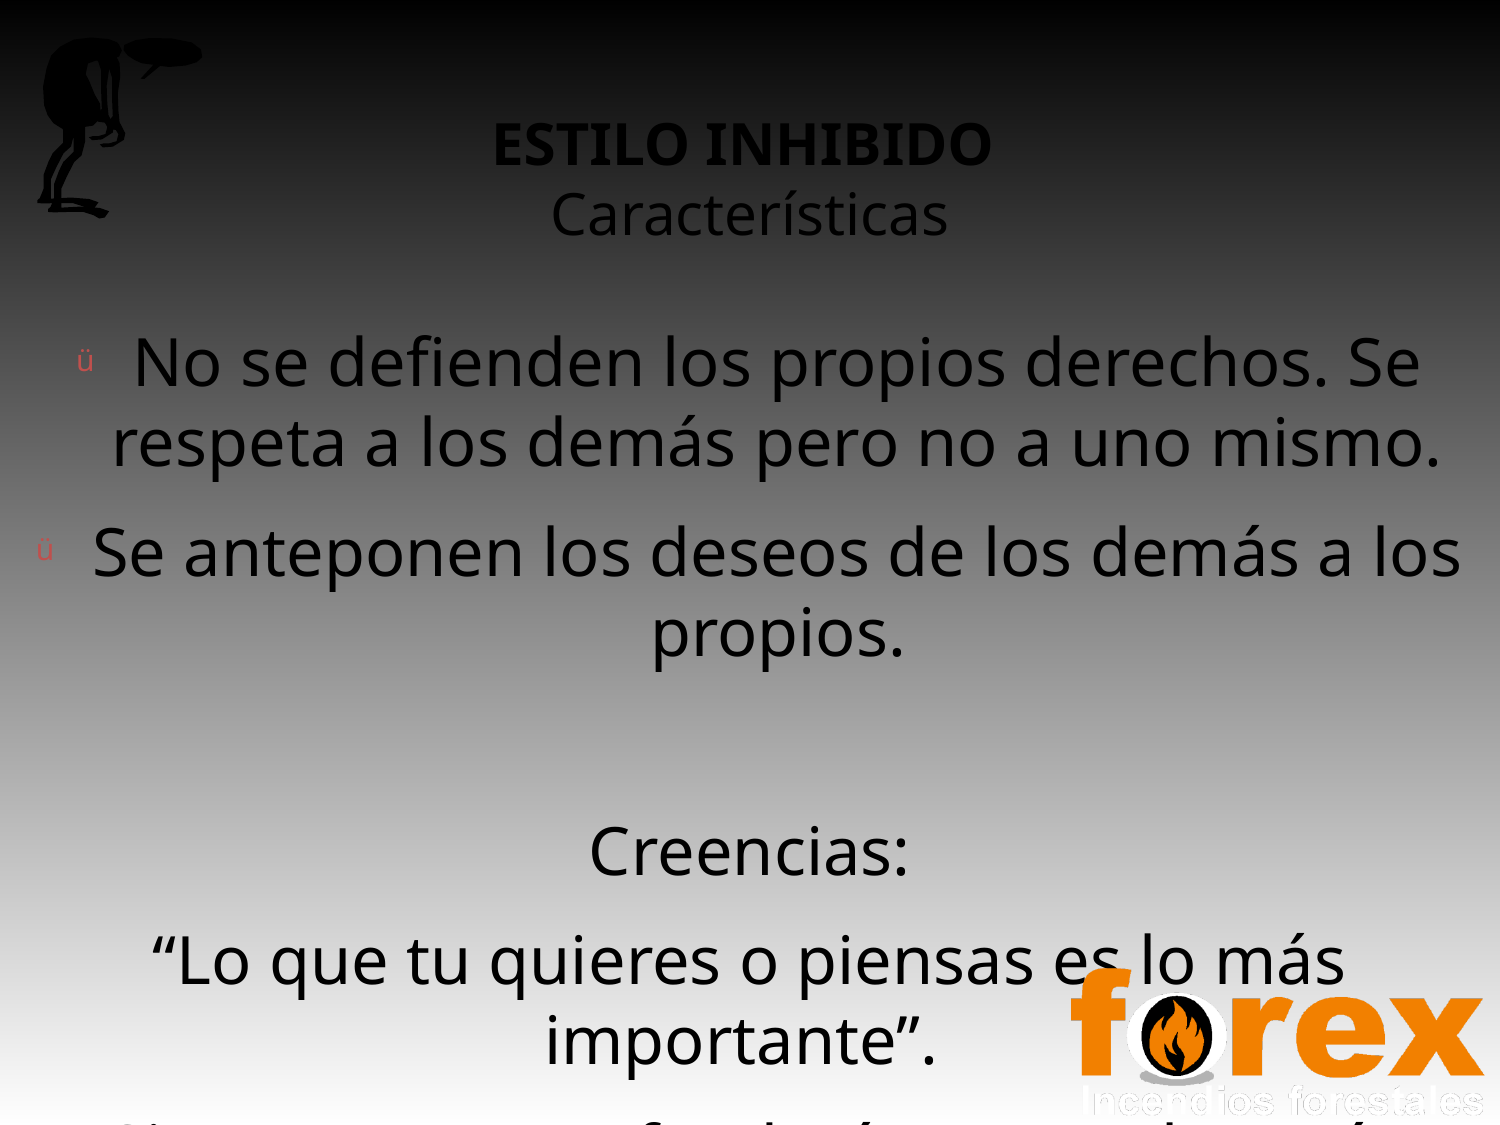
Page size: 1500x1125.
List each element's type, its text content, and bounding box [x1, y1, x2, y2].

list No se defienden los propios derechos. Se respeta a los demás pero no a uno mismo. Se anteponen los deseos de los demás a los propios. Creencias: “Lo que tu quieres o piensas es lo más importante”. “Si no acepto se ofenderá y me rechazará”. [0, 312, 1500, 988]
chart [37, 37, 203, 219]
picture [1054, 927, 1500, 1125]
title ESTILO INHIBIDO Características [112, 99, 1388, 288]
